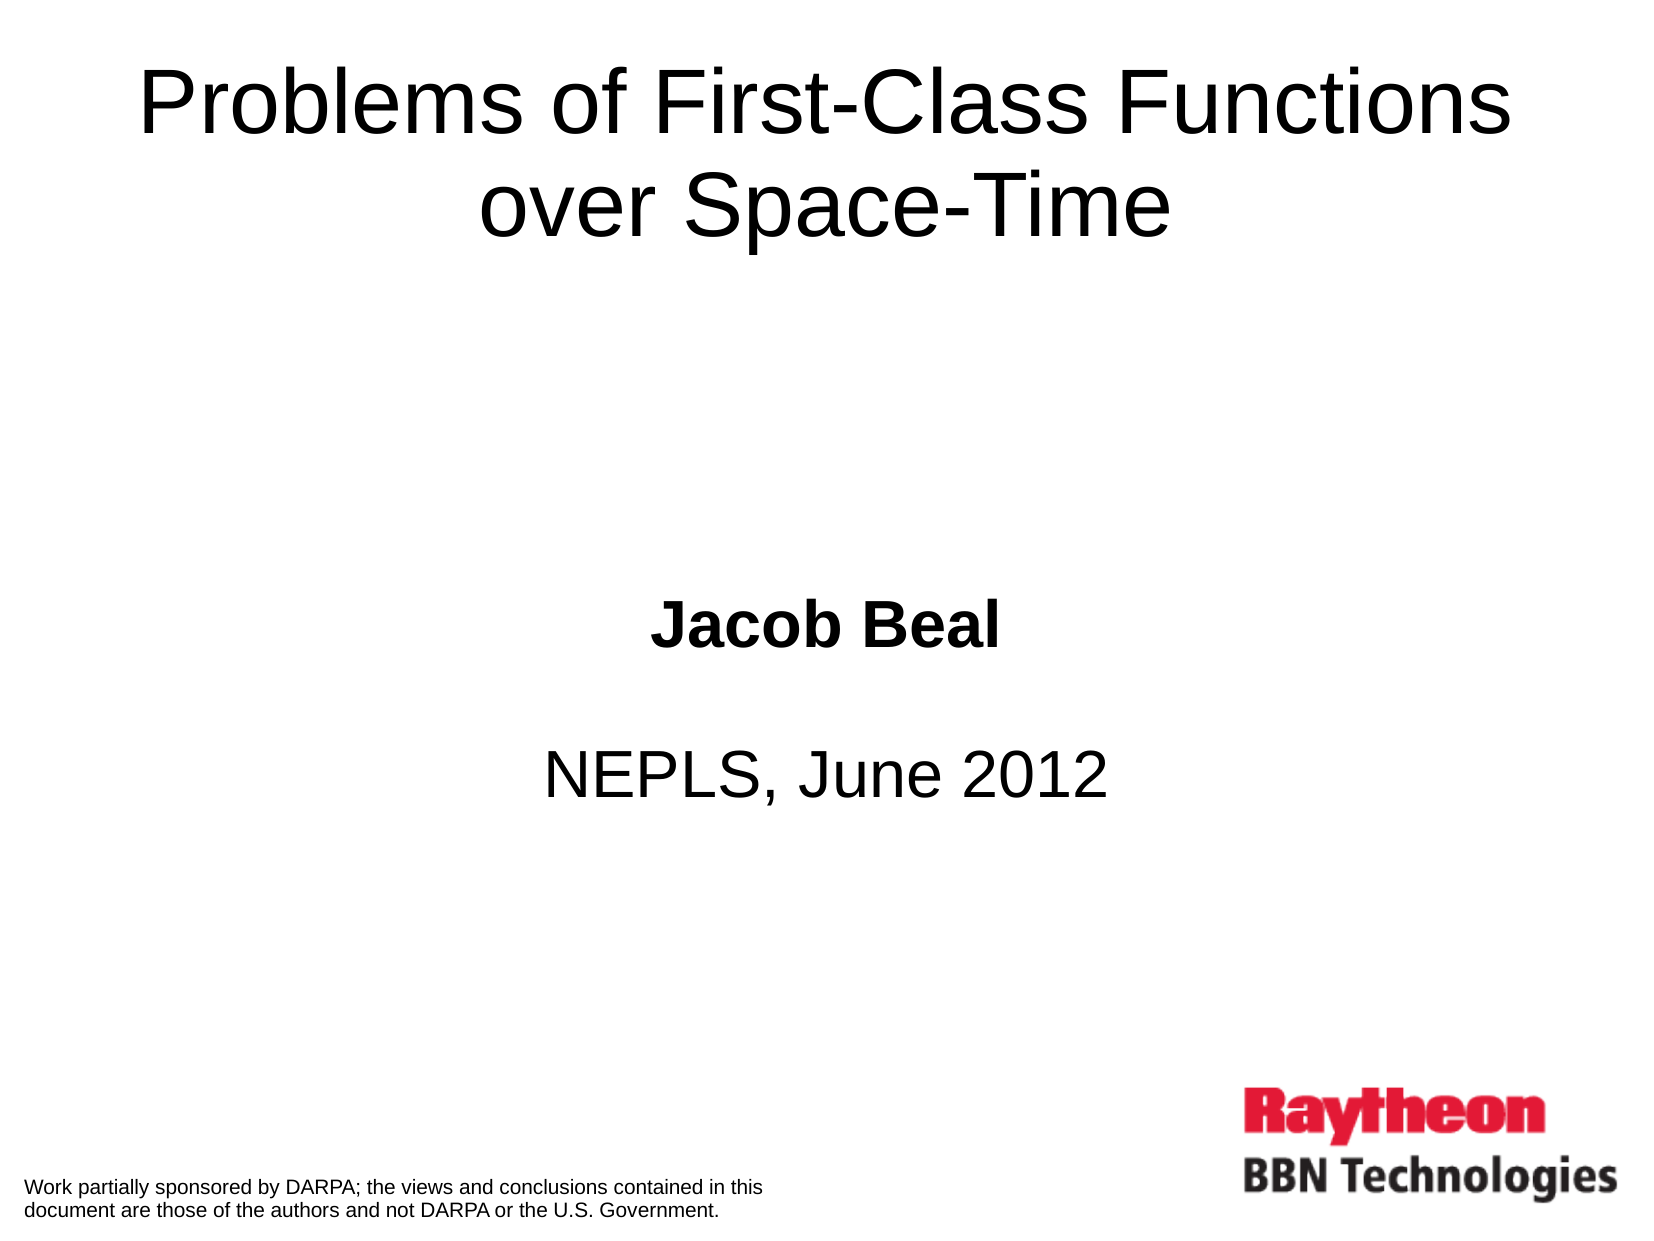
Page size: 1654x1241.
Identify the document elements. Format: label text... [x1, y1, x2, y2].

title Problems of First-Class Functions over Space-Time [82, 49, 1571, 257]
subtitle Jacob Beal NEPLS, June 2012 [82, 290, 1571, 1109]
text_box Work partially sponsored by DARPA; the views and conclusions contained in this document are those of the authors and not DARPA or the U.S. Government. [9, 1168, 826, 1232]
picture [1233, 1080, 1633, 1221]
